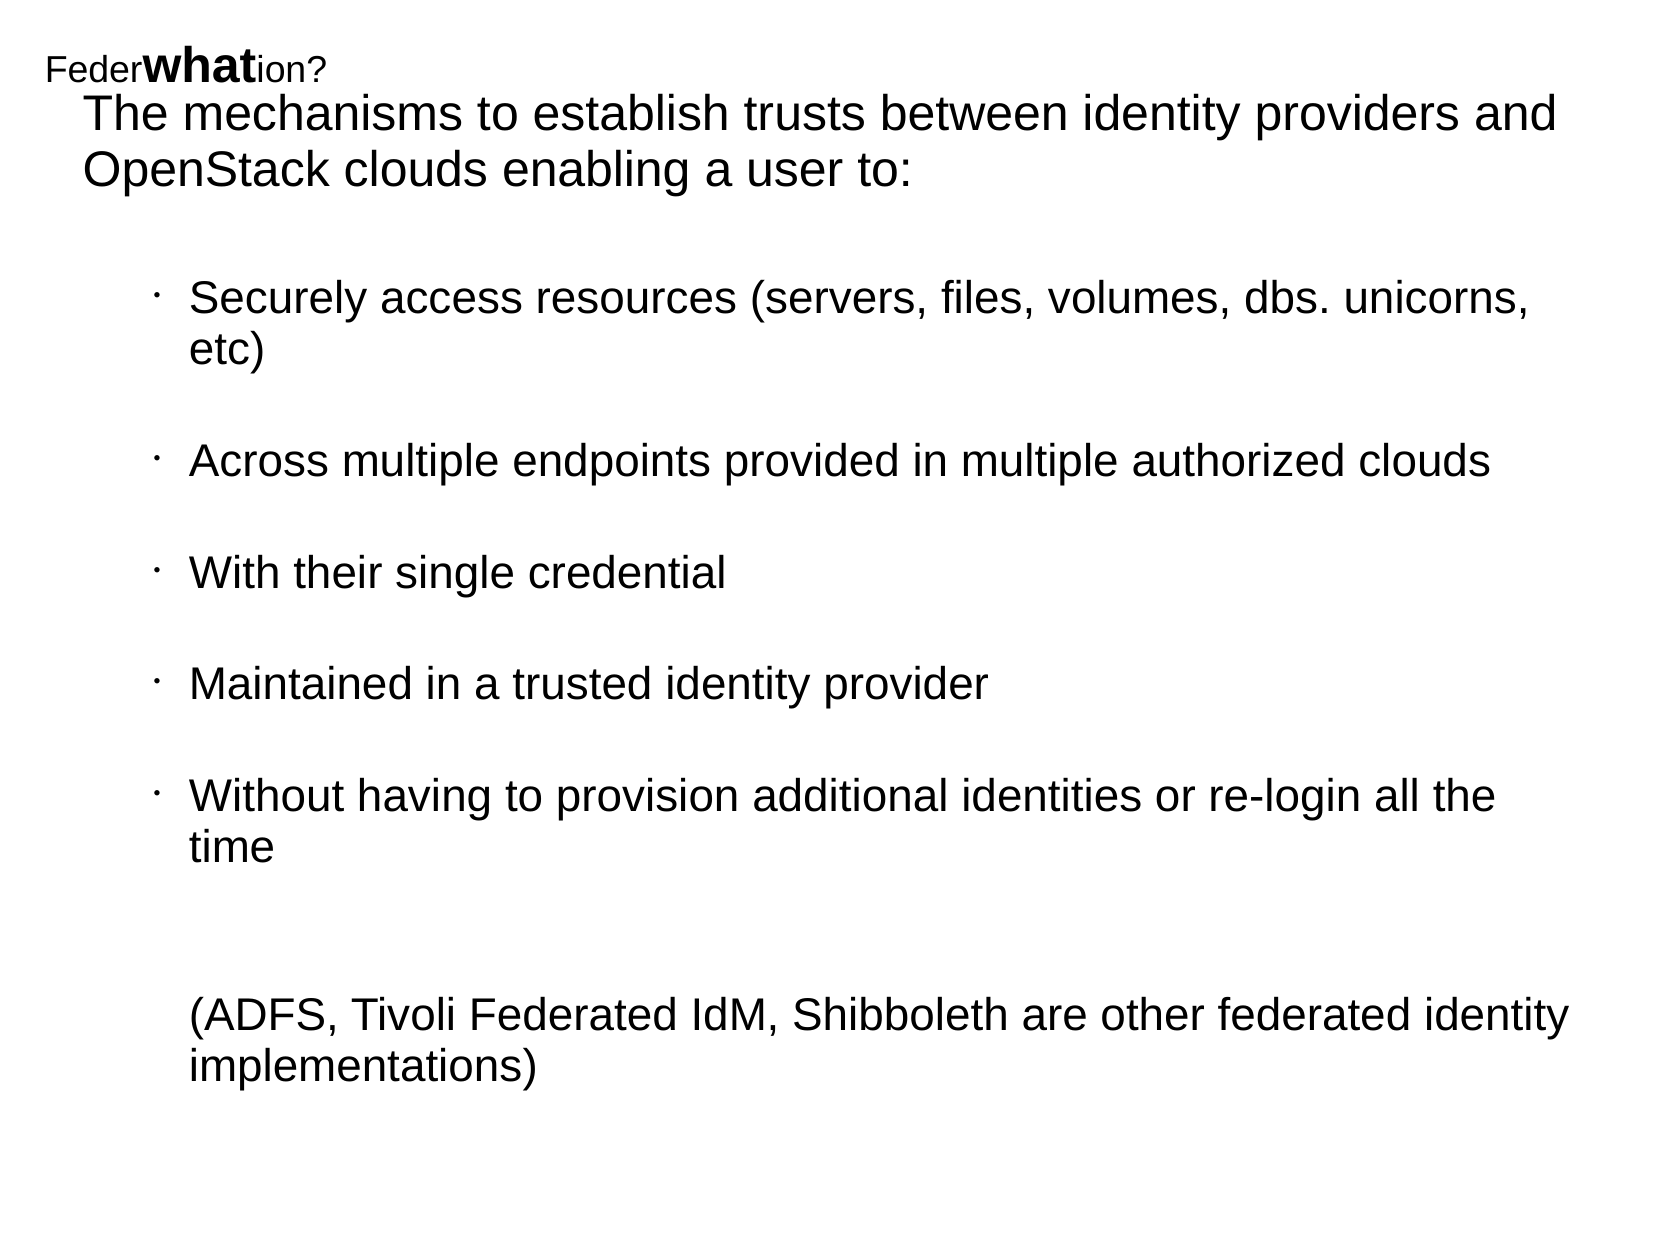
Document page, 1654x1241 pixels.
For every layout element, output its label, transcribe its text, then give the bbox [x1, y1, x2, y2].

text_box The mechanisms to establish trusts between identity providers and OpenStack clouds enabling a user to: Securely access resources (servers, files, volumes, dbs. unicorns, etc) Across multiple endpoints provided in multiple authorized clouds With their single credential Maintained in a trusted identity provider Without having to provision additional identities or re-login all the time (ADFS, Tivoli Federated IdM, Shibboleth are other federated identity implementations) [82, 86, 1571, 1241]
text_box Federwhation? [30, 30, 526, 102]
